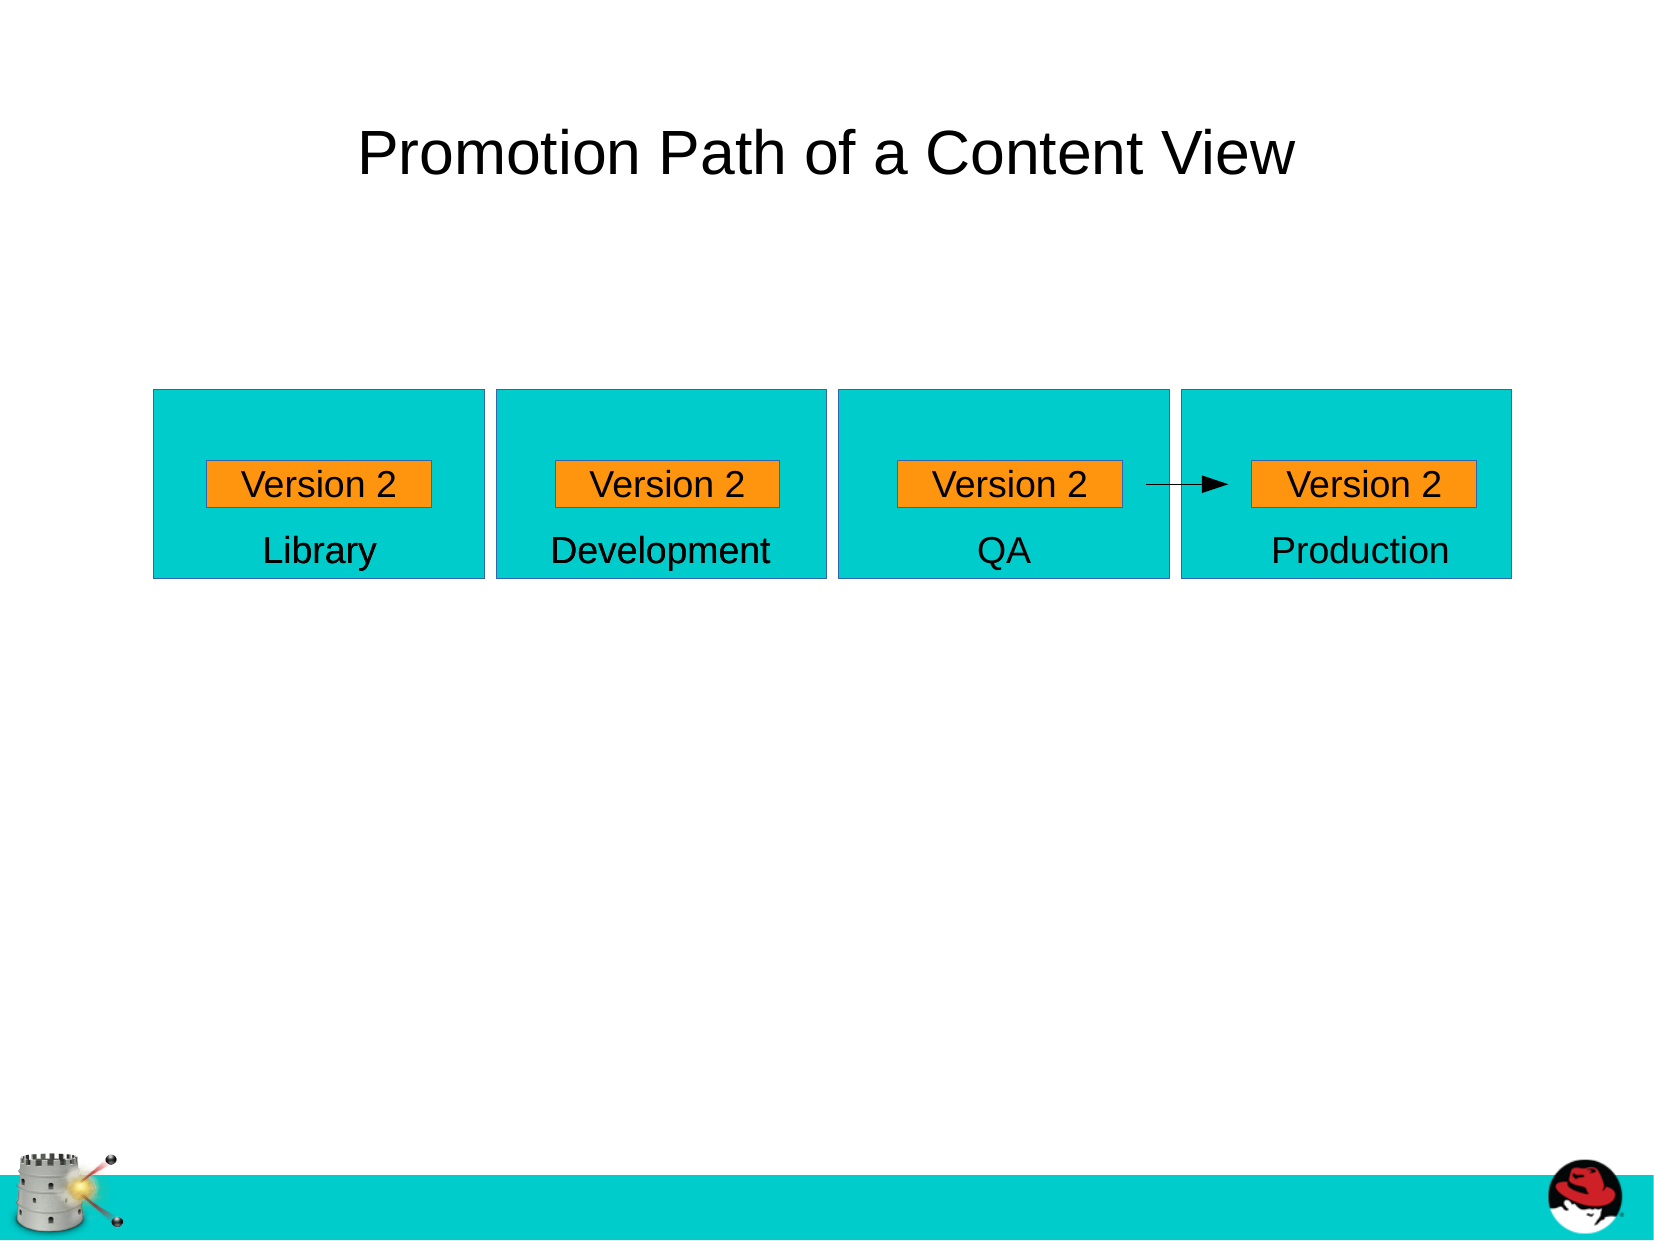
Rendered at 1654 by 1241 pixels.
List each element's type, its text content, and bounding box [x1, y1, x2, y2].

text_box Version 2 [206, 460, 432, 508]
text_box Library [248, 521, 392, 579]
title Promotion Path of a Content View [82, 49, 1571, 257]
text_box Production [1256, 521, 1465, 579]
text_box QA [878, 521, 1144, 579]
text_box Version 2 [555, 460, 780, 508]
picture [1547, 1157, 1630, 1235]
text_box Version 2 [897, 460, 1123, 508]
text_box Version 2 [1251, 460, 1477, 508]
text_box [838, 389, 1170, 579]
text_box [496, 389, 827, 579]
text_box [153, 389, 485, 579]
text_box Development [535, 521, 786, 579]
picture [5, 1138, 130, 1241]
text_box [1181, 389, 1512, 579]
